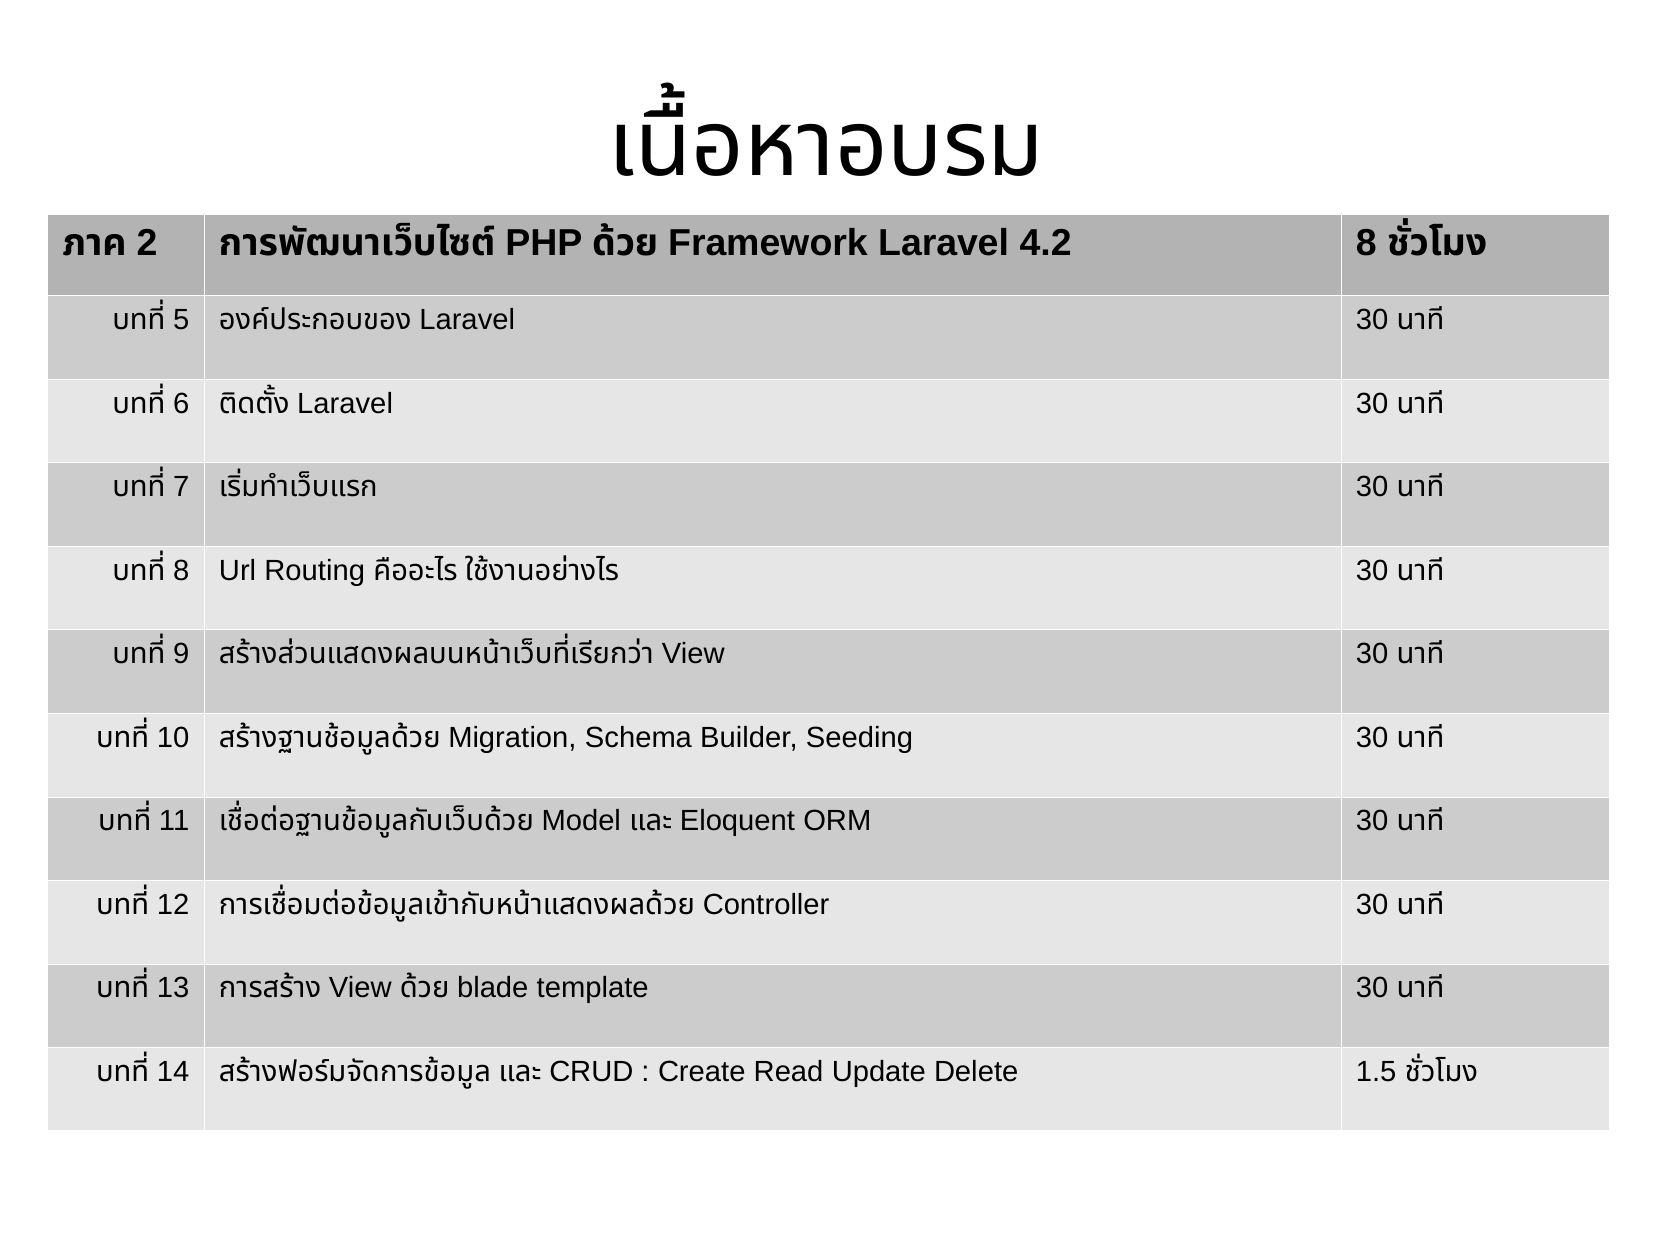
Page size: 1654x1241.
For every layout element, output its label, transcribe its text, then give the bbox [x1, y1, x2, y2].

table_cell การเชื่อมต่อข้อมูลเข้ากับหน้าแสดงผลด้วย Controller [205, 881, 1341, 964]
table_cell เชื่อต่อฐานข้อมูลกับเว็บด้วย Model และ Eloquent ORM [205, 798, 1341, 880]
table_cell ติดตั้ง Laravel [205, 380, 1341, 462]
table_cell สร้างฟอร์มจัดการข้อมูล และ CRUD : Create Read Update Delete [205, 1048, 1341, 1130]
table_cell บทที่ 5 [48, 296, 204, 379]
table_cell องค์ประกอบของ Laravel [205, 296, 1341, 379]
table_cell บทที่ 12 [48, 881, 204, 964]
table_cell บทที่ 10 [48, 714, 204, 797]
table_cell บทที่ 9 [48, 630, 204, 713]
table_cell 1.5 ชั่วโมง [1342, 1048, 1609, 1130]
table_cell บทที่ 6 [48, 380, 204, 462]
table_header ภาค 2 [48, 215, 204, 295]
table_cell Url Routing คืออะไร ใช้งานอย่างไร [205, 547, 1341, 629]
table_cell การสร้าง View ด้วย blade template [205, 965, 1341, 1047]
table_cell 30 นาที [1342, 798, 1609, 880]
table_header การพัฒนาเว็บไซต์ PHP ด้วย Framework Laravel 4.2 [205, 215, 1341, 295]
table_cell 30 นาที [1342, 296, 1609, 379]
table_cell 30 นาที [1342, 881, 1609, 964]
table_cell สร้างฐานช้อมูลด้วย Migration, Schema Builder, Seeding [205, 714, 1341, 797]
table_cell 30 นาที [1342, 714, 1609, 797]
table_cell 30 นาที [1342, 630, 1609, 713]
table_cell บทที่ 14 [48, 1048, 204, 1130]
table_cell เริ่มทำเว็บแรก [205, 463, 1341, 546]
table_cell 30 นาที [1342, 380, 1609, 462]
table_cell 30 นาที [1342, 965, 1609, 1047]
title เนื้อหาอบรม [82, 49, 1571, 214]
table_cell บทที่ 11 [48, 798, 204, 880]
table_cell บทที่ 7 [48, 463, 204, 546]
table_cell 30 นาที [1342, 463, 1609, 546]
table_cell สร้างส่วนแสดงผลบนหน้าเว็บที่เรียกว่า View [205, 630, 1341, 713]
table_header 8 ชั่วโมง [1342, 215, 1609, 295]
table_cell 30 นาที [1342, 547, 1609, 629]
table_cell บทที่ 13 [48, 965, 204, 1047]
table_cell บทที่ 8 [48, 547, 204, 629]
